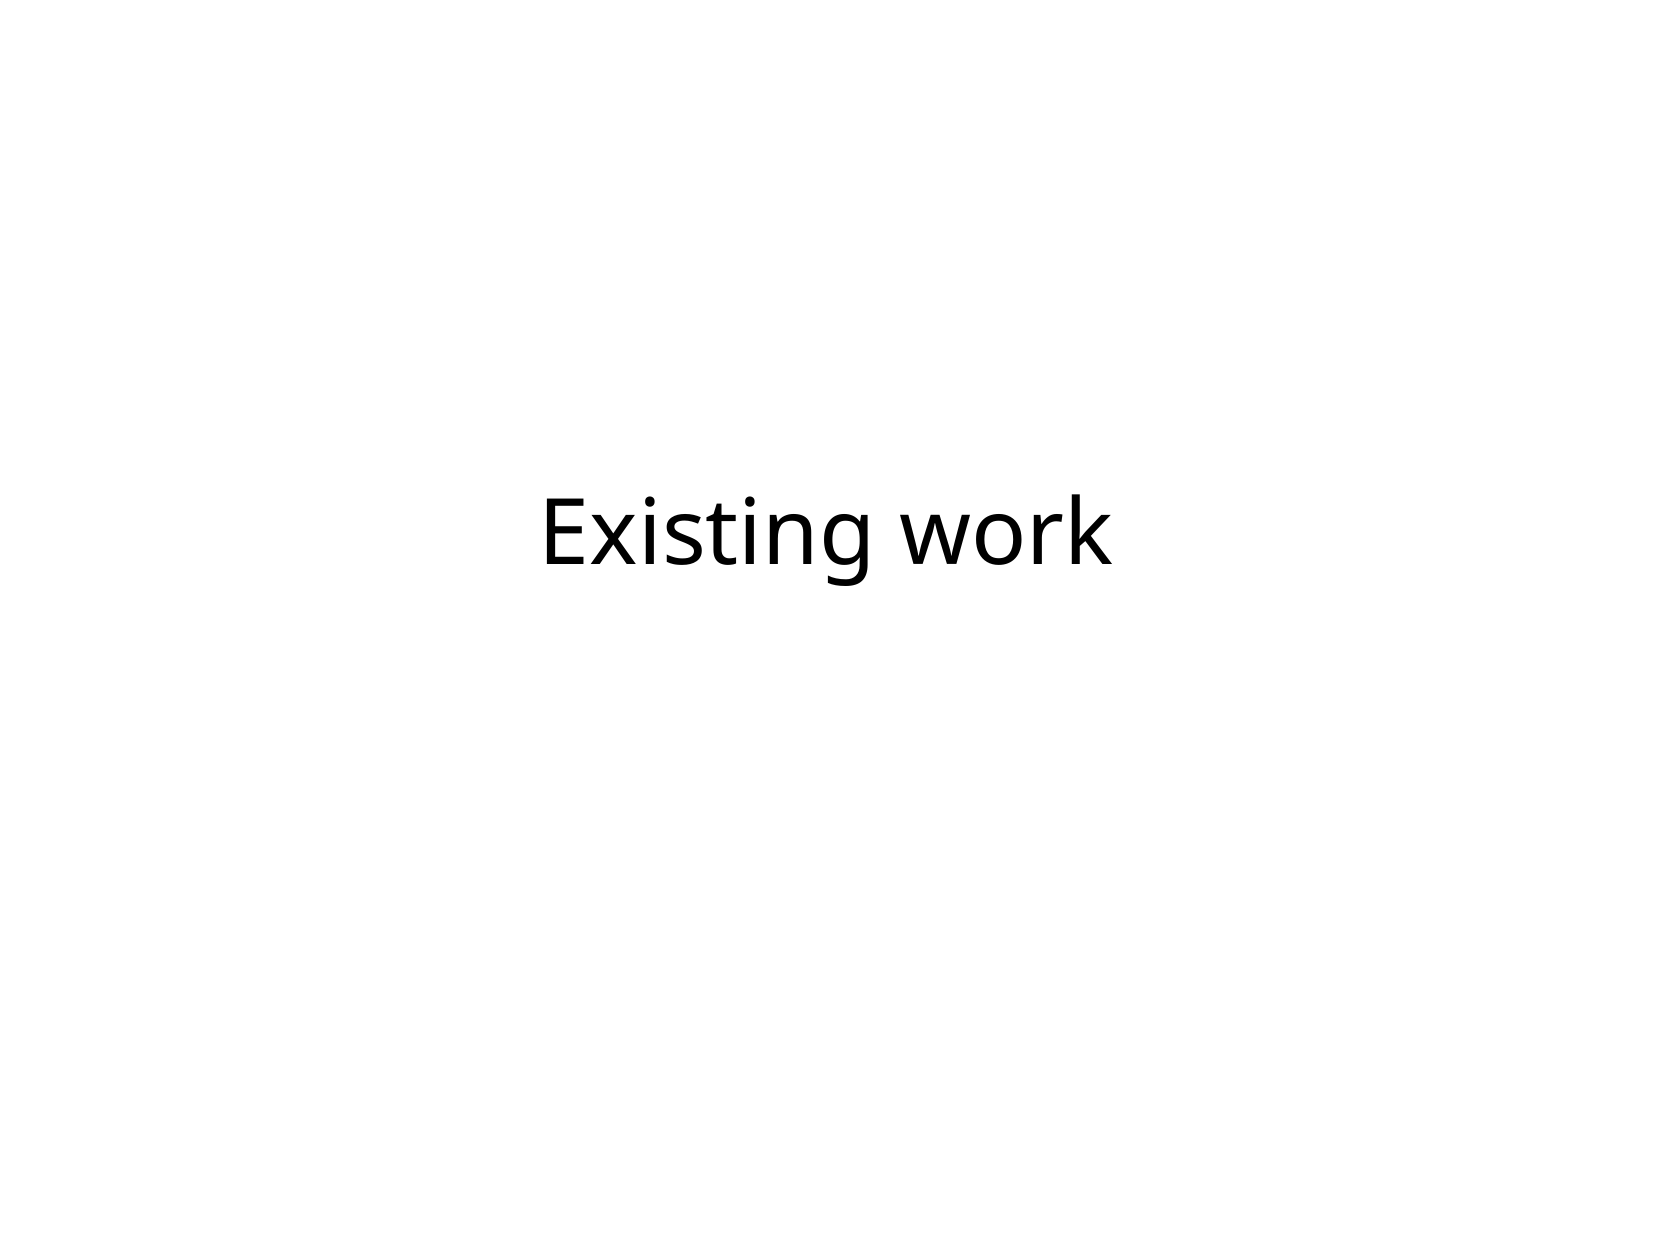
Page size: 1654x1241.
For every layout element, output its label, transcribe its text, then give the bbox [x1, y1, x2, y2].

subtitle Existing work [82, 49, 1571, 1010]
